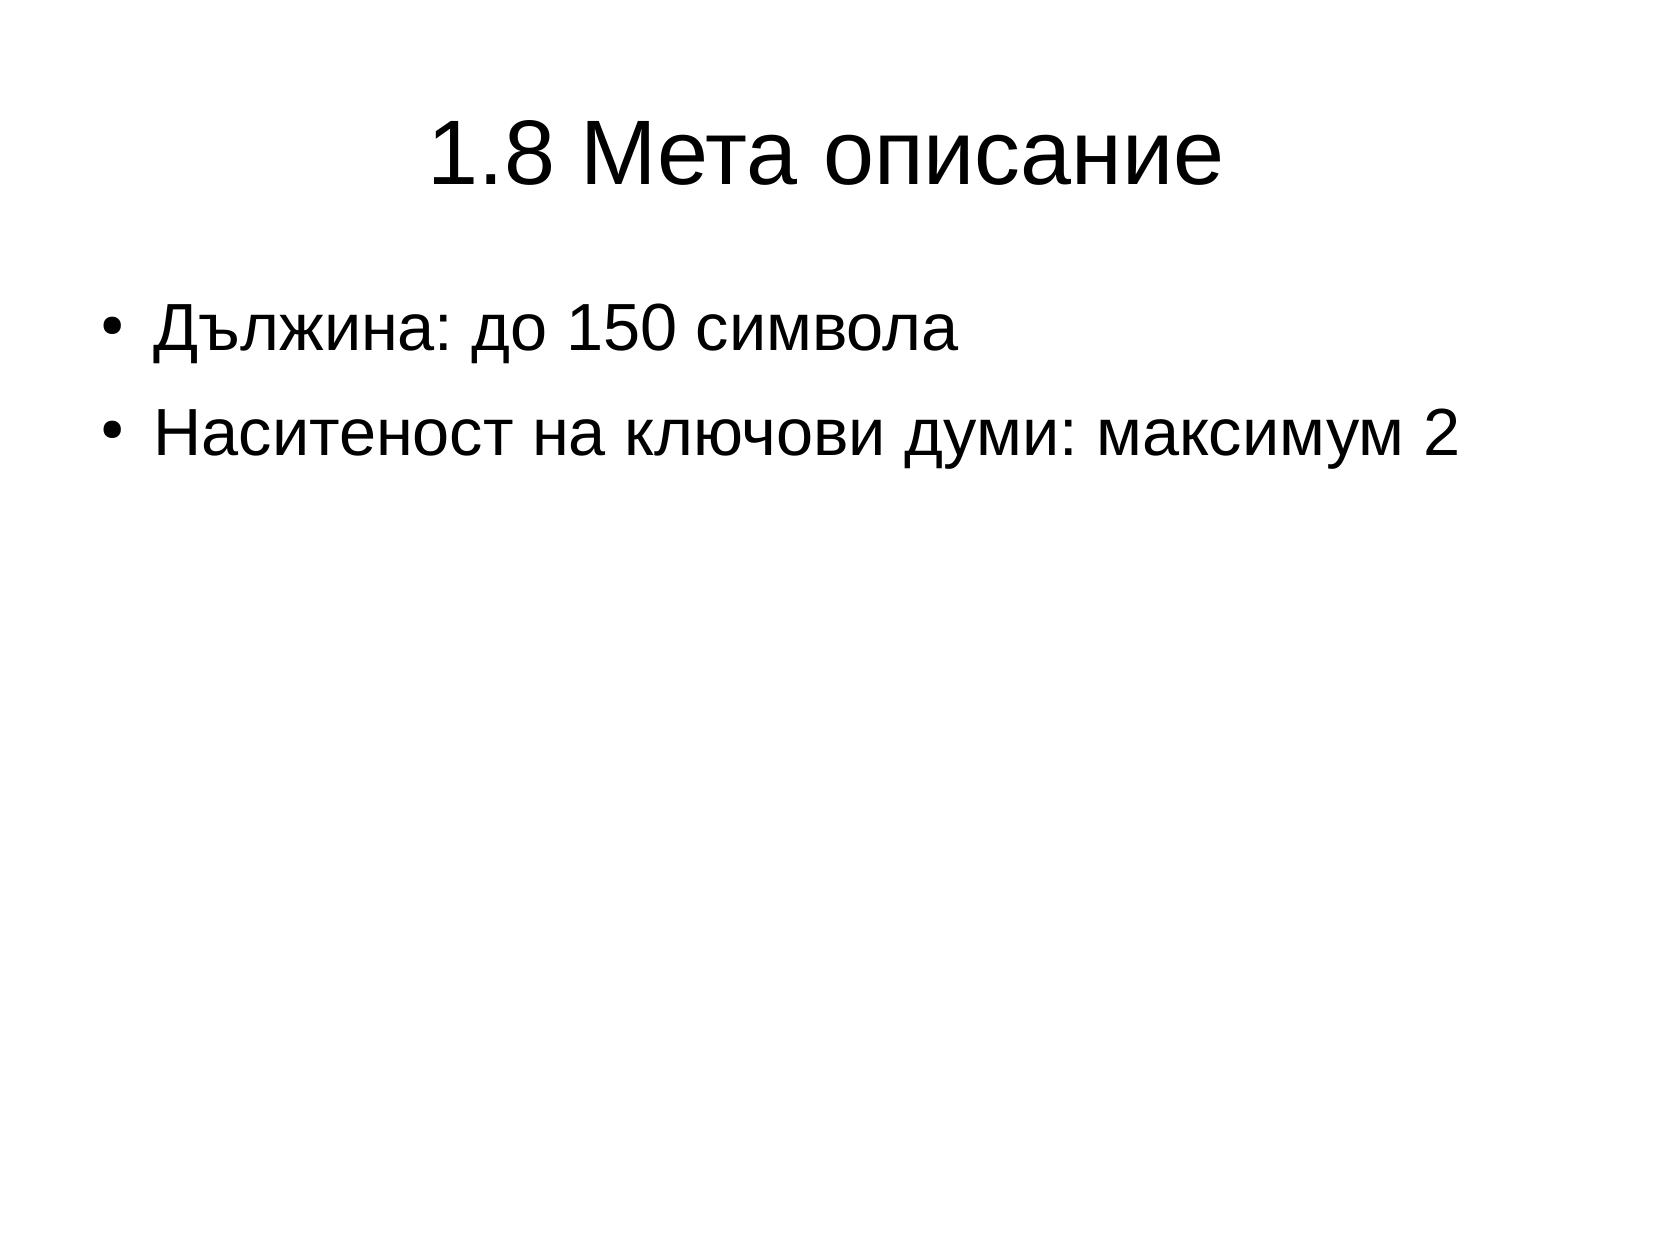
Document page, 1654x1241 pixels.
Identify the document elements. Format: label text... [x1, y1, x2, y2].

title 1.8 Мета описание [82, 49, 1571, 257]
list Дължина: до 150 символа Наситеност на ключови думи: максимум 2 [82, 290, 1571, 1109]
